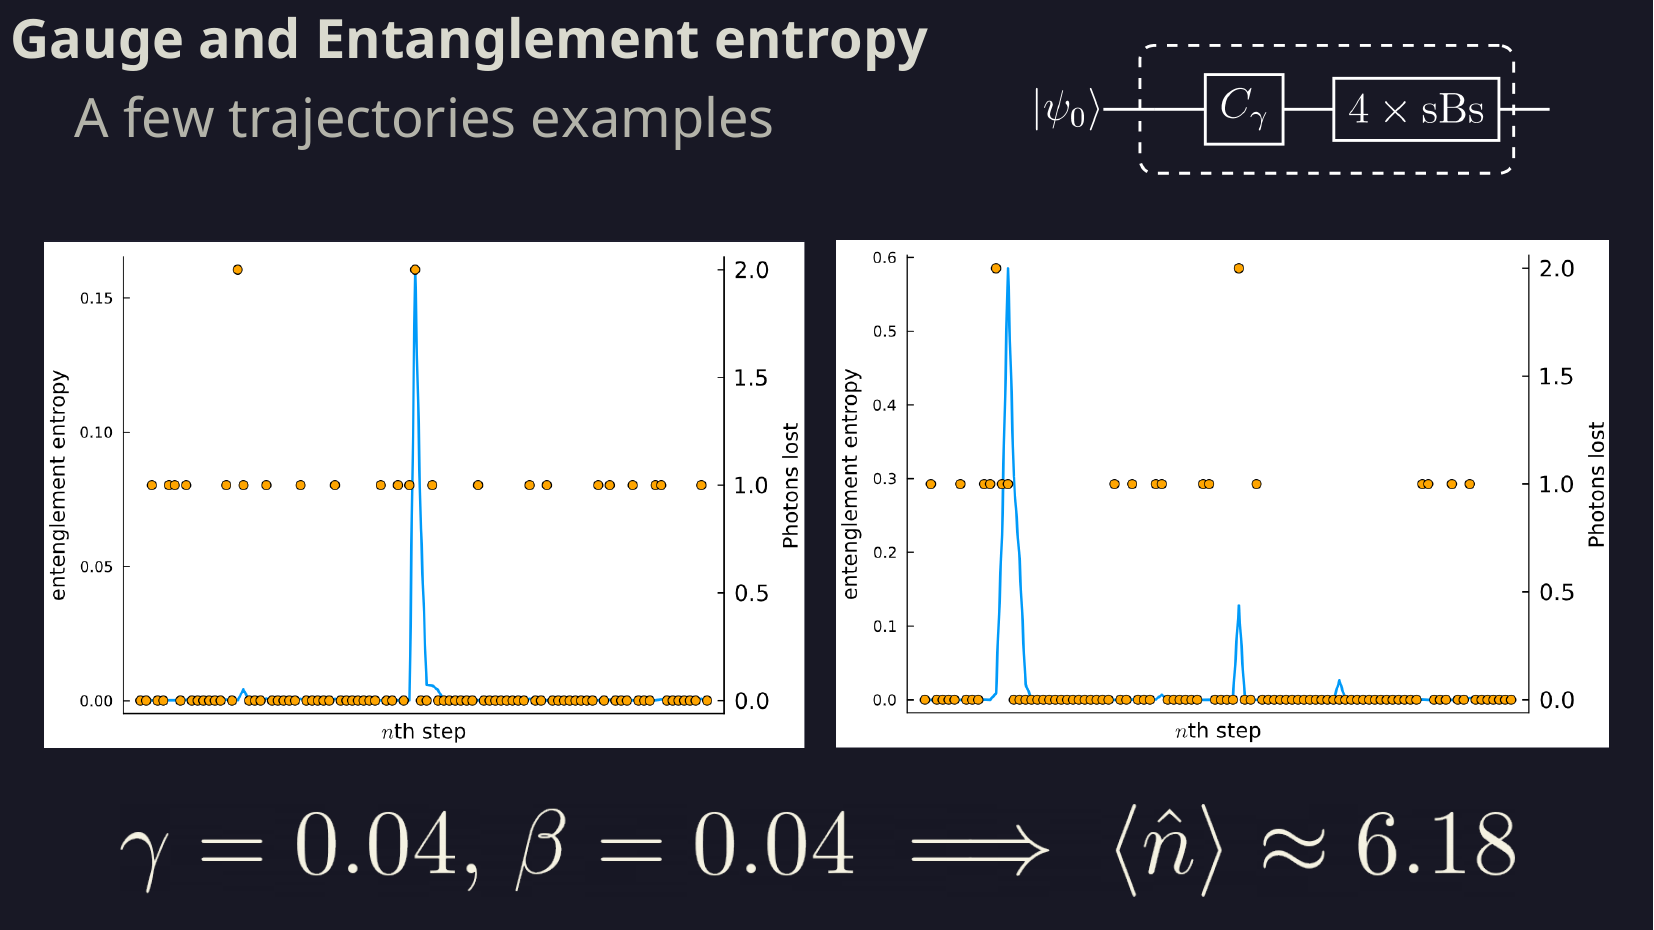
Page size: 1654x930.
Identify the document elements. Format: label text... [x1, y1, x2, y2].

picture [836, 240, 1609, 748]
text_box A few trajectories examples [74, 79, 810, 155]
picture [120, 804, 1515, 897]
text_box Gauge and Entanglement entropy [10, 0, 1635, 80]
picture [44, 240, 805, 749]
picture [1018, 36, 1565, 185]
